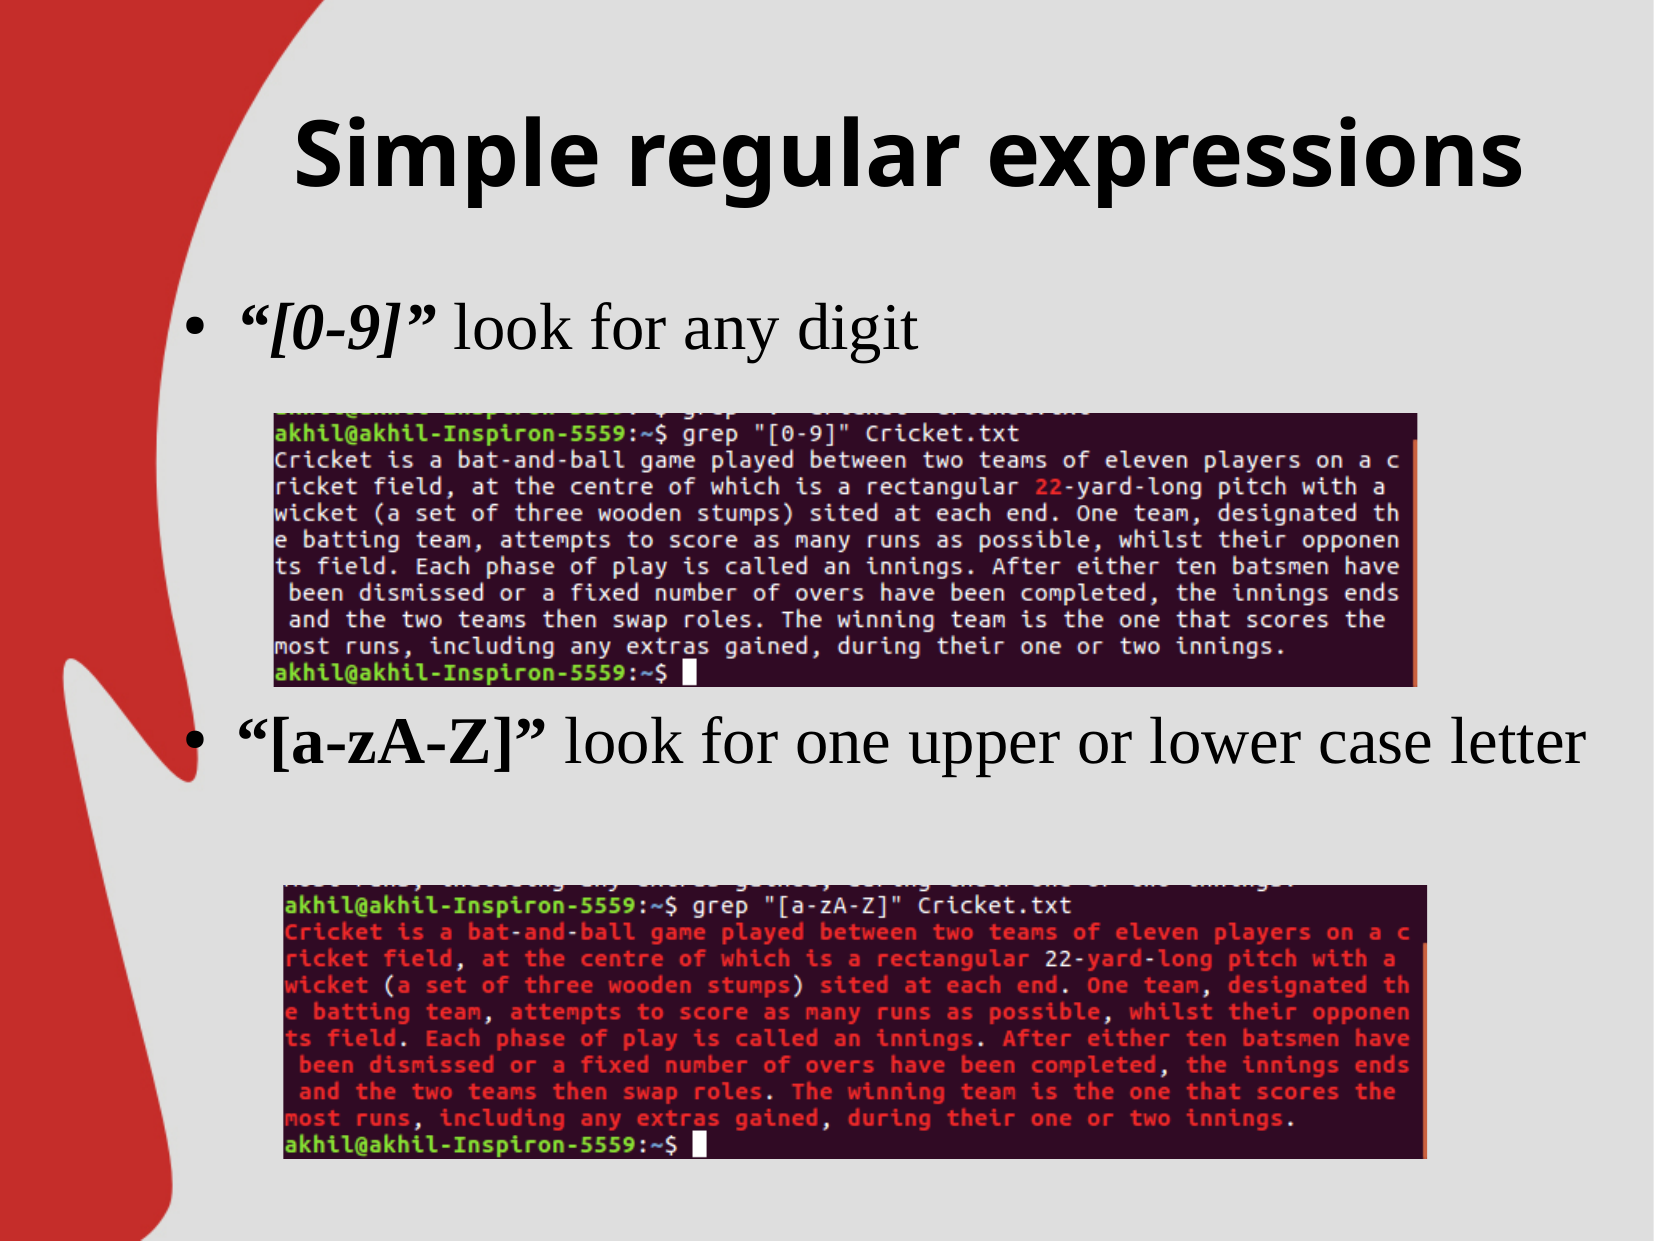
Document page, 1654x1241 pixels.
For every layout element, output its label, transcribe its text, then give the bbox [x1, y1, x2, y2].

picture [273, 413, 1418, 687]
list “[0-9]” look for any digit “[a-zA-Z]” look for one upper or lower case letter [165, 290, 1654, 1010]
picture [0, 0, 1654, 1241]
title Simple regular expressions [165, 47, 1654, 255]
